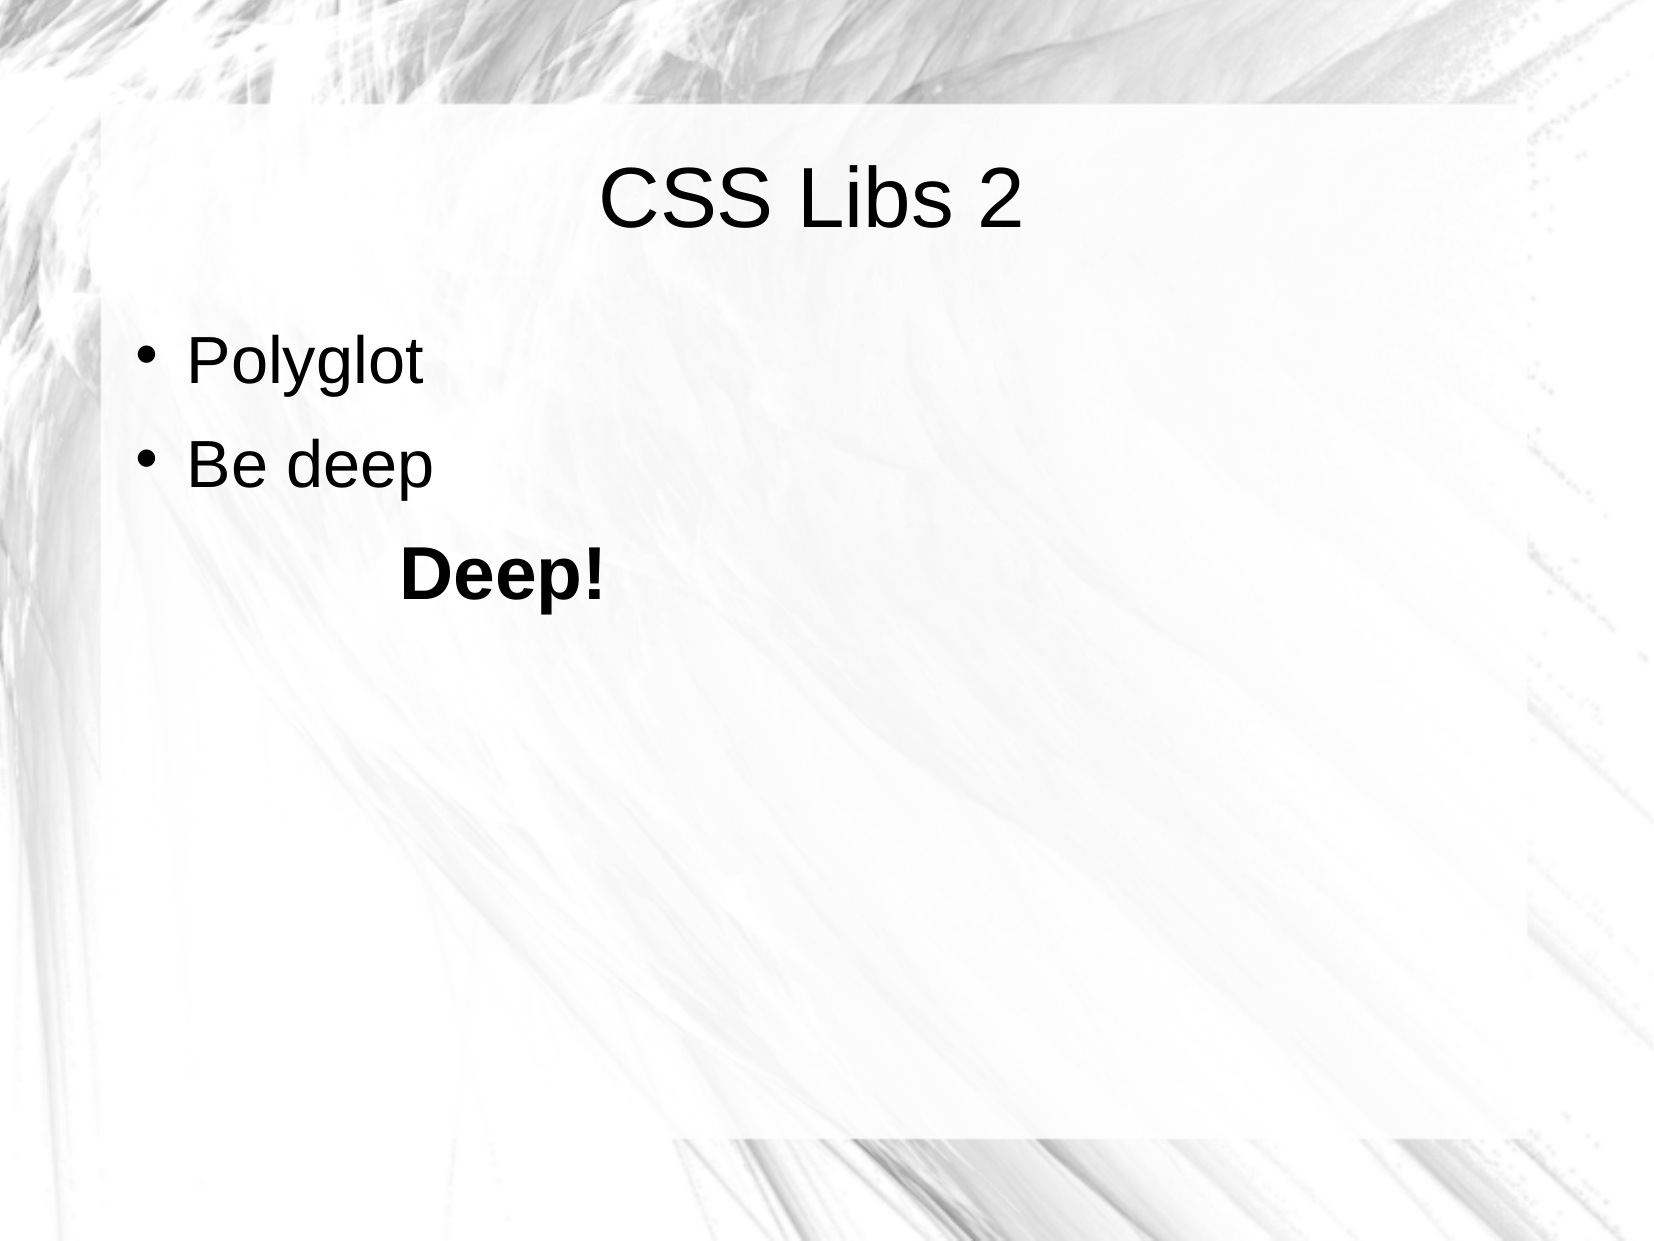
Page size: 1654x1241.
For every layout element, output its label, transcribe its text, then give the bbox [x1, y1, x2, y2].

list Polyglot Be deep Deep! [118, 319, 1571, 946]
title CSS Libs 2 [118, 112, 1506, 281]
picture [0, 0, 1654, 1241]
